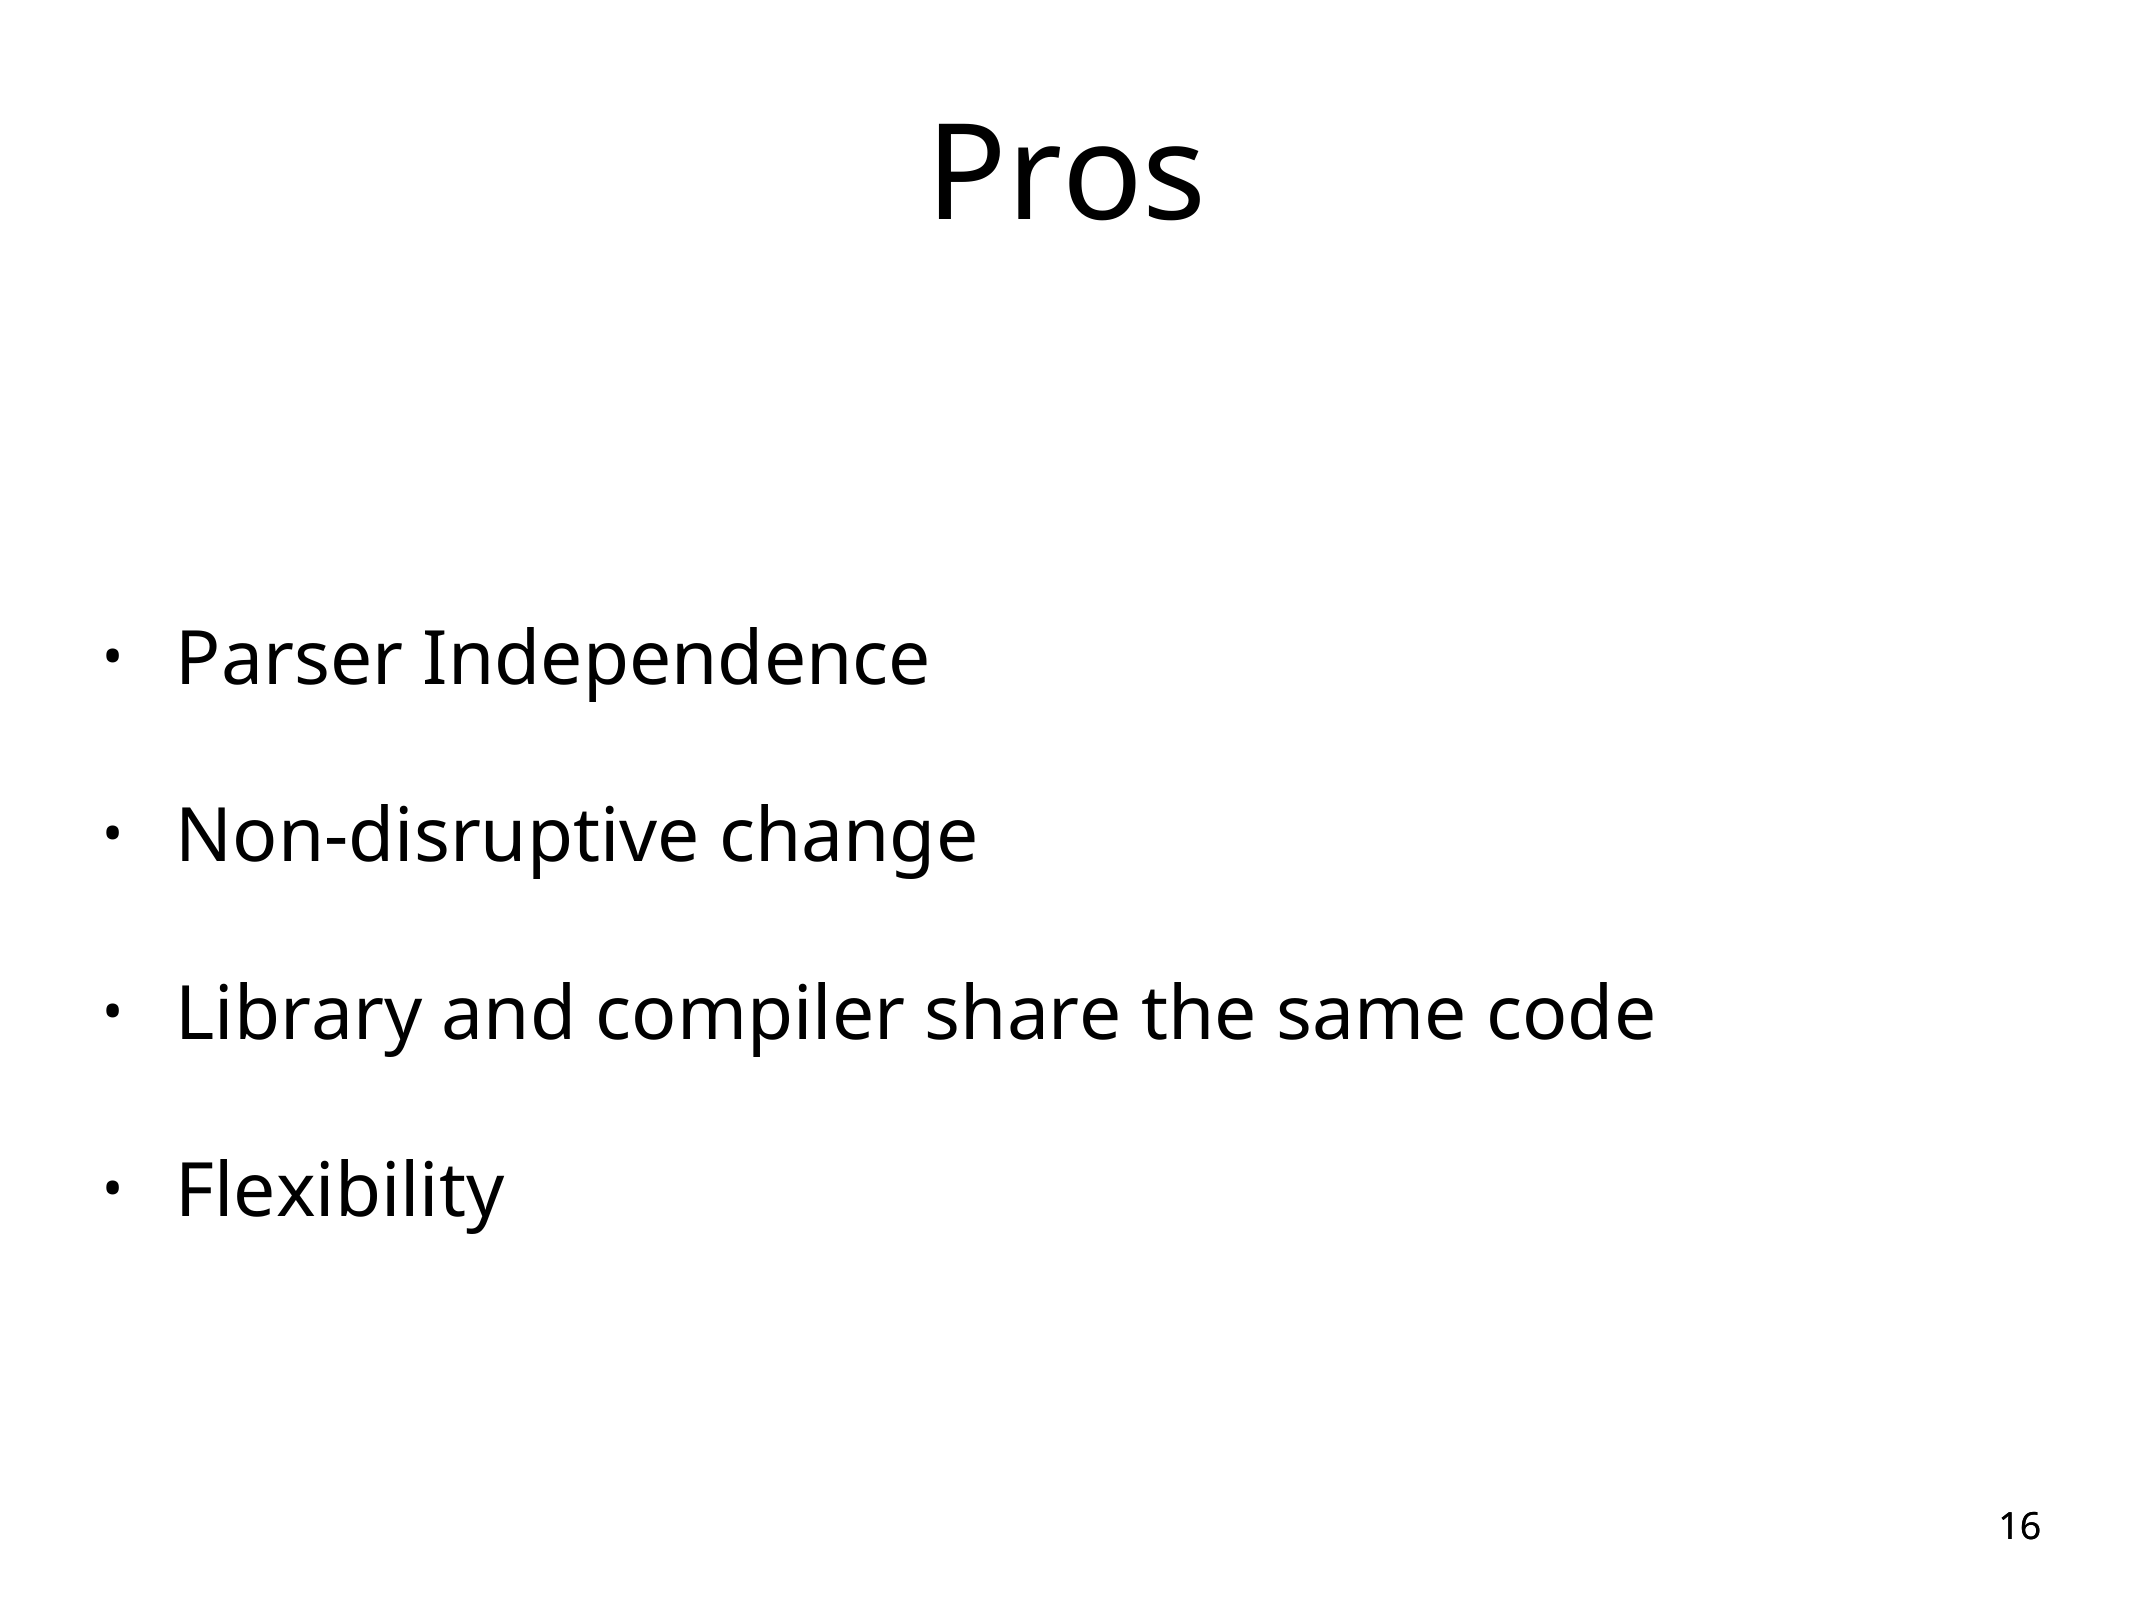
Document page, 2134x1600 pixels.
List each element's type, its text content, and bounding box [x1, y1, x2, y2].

text_box <number> [1985, 1493, 2055, 1557]
title Pros [156, 72, 1978, 261]
list Parser Independence Non-disruptive change Library and compiler share the same code Flexibility [94, 332, 2039, 1509]
